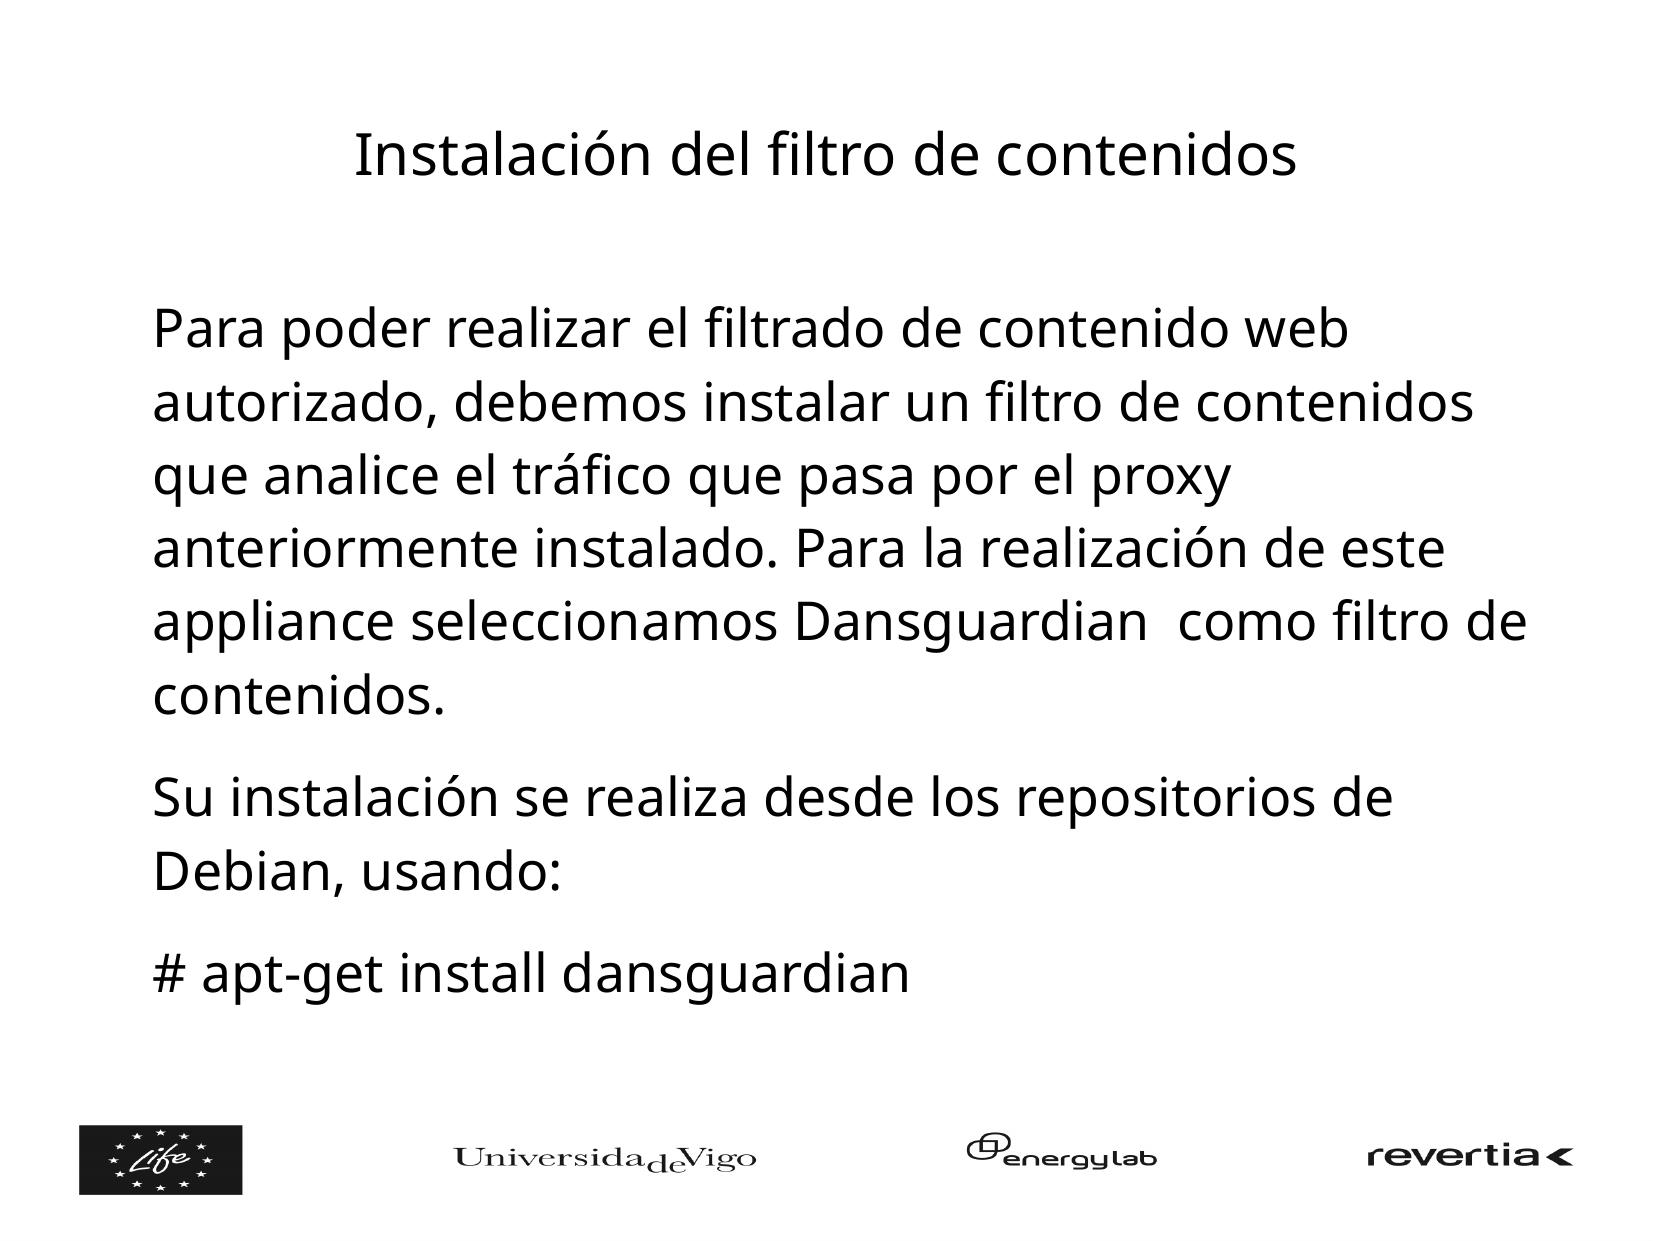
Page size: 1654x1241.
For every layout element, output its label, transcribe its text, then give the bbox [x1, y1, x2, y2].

title Instalación del filtro de contenidos [82, 49, 1571, 257]
list Para poder realizar el filtrado de contenido web autorizado, debemos instalar un filtro de contenidos que analice el tráfico que pasa por el proxy anteriormente instalado. Para la realización de este appliance seleccionamos Dansguardian como filtro de contenidos. Su instalación se realiza desde los repositorios de Debian, usando: # apt-get install dansguardian [82, 290, 1571, 1010]
picture [0, 1009, 1654, 1241]
